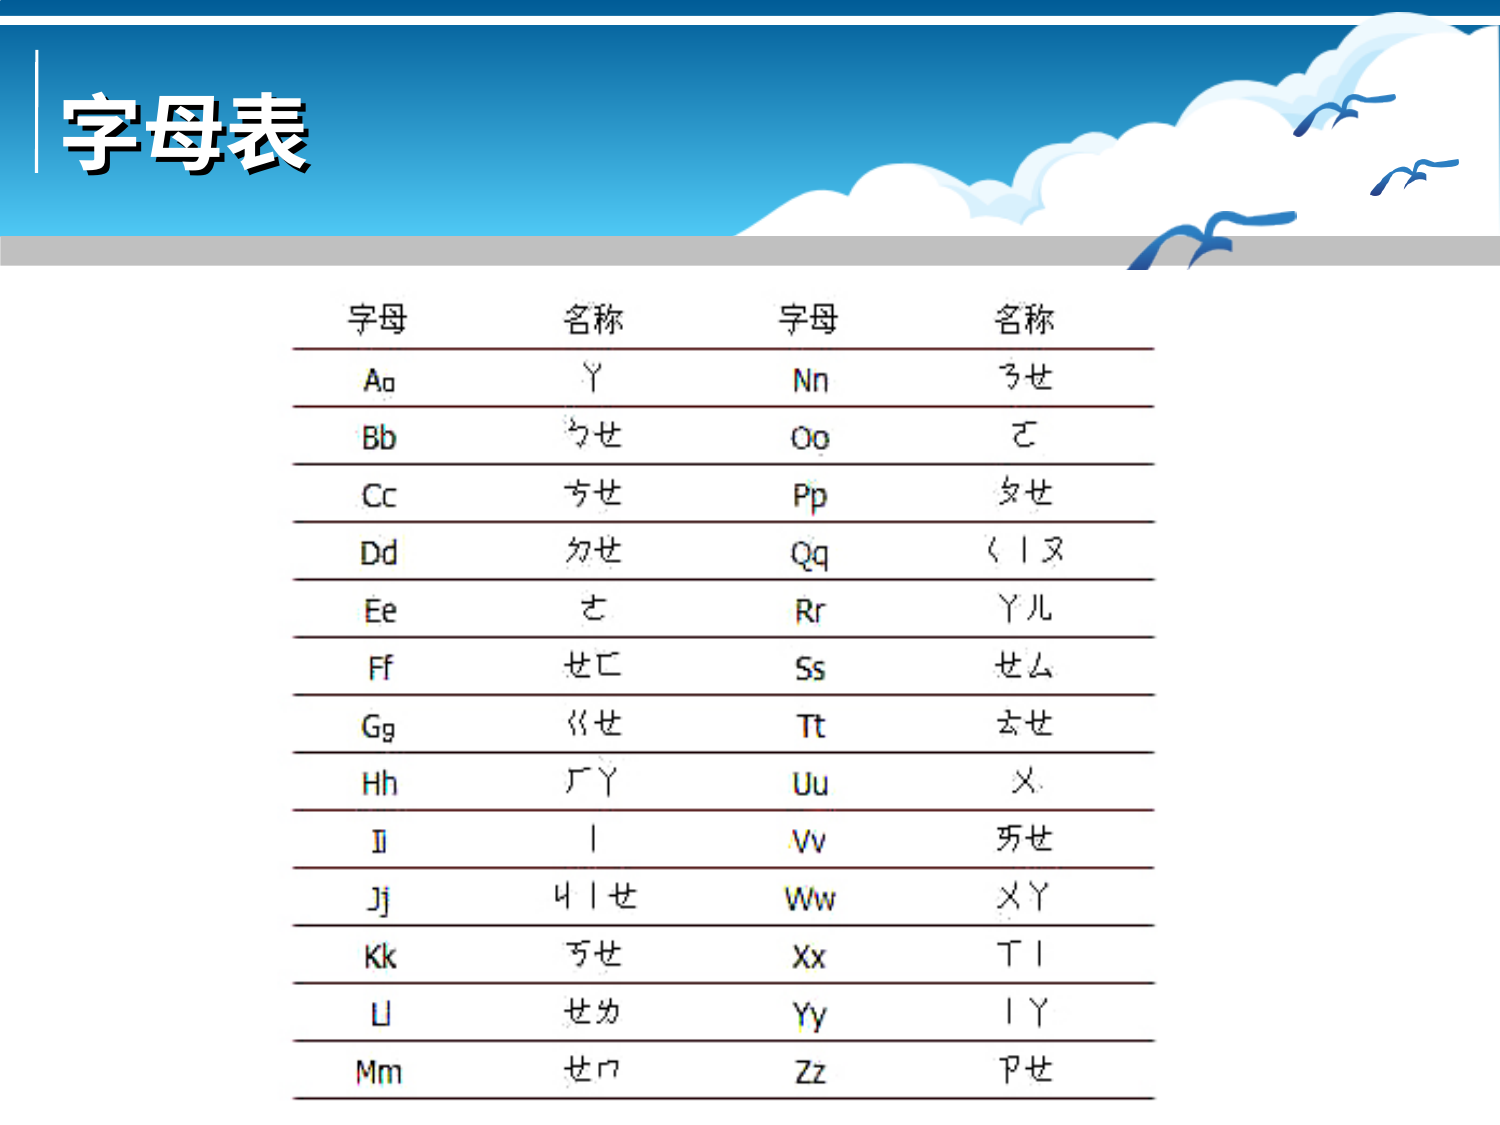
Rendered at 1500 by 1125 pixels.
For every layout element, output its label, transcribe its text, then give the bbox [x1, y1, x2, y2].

picture [261, 12, 1500, 1121]
title 字母表 [59, 86, 1465, 174]
